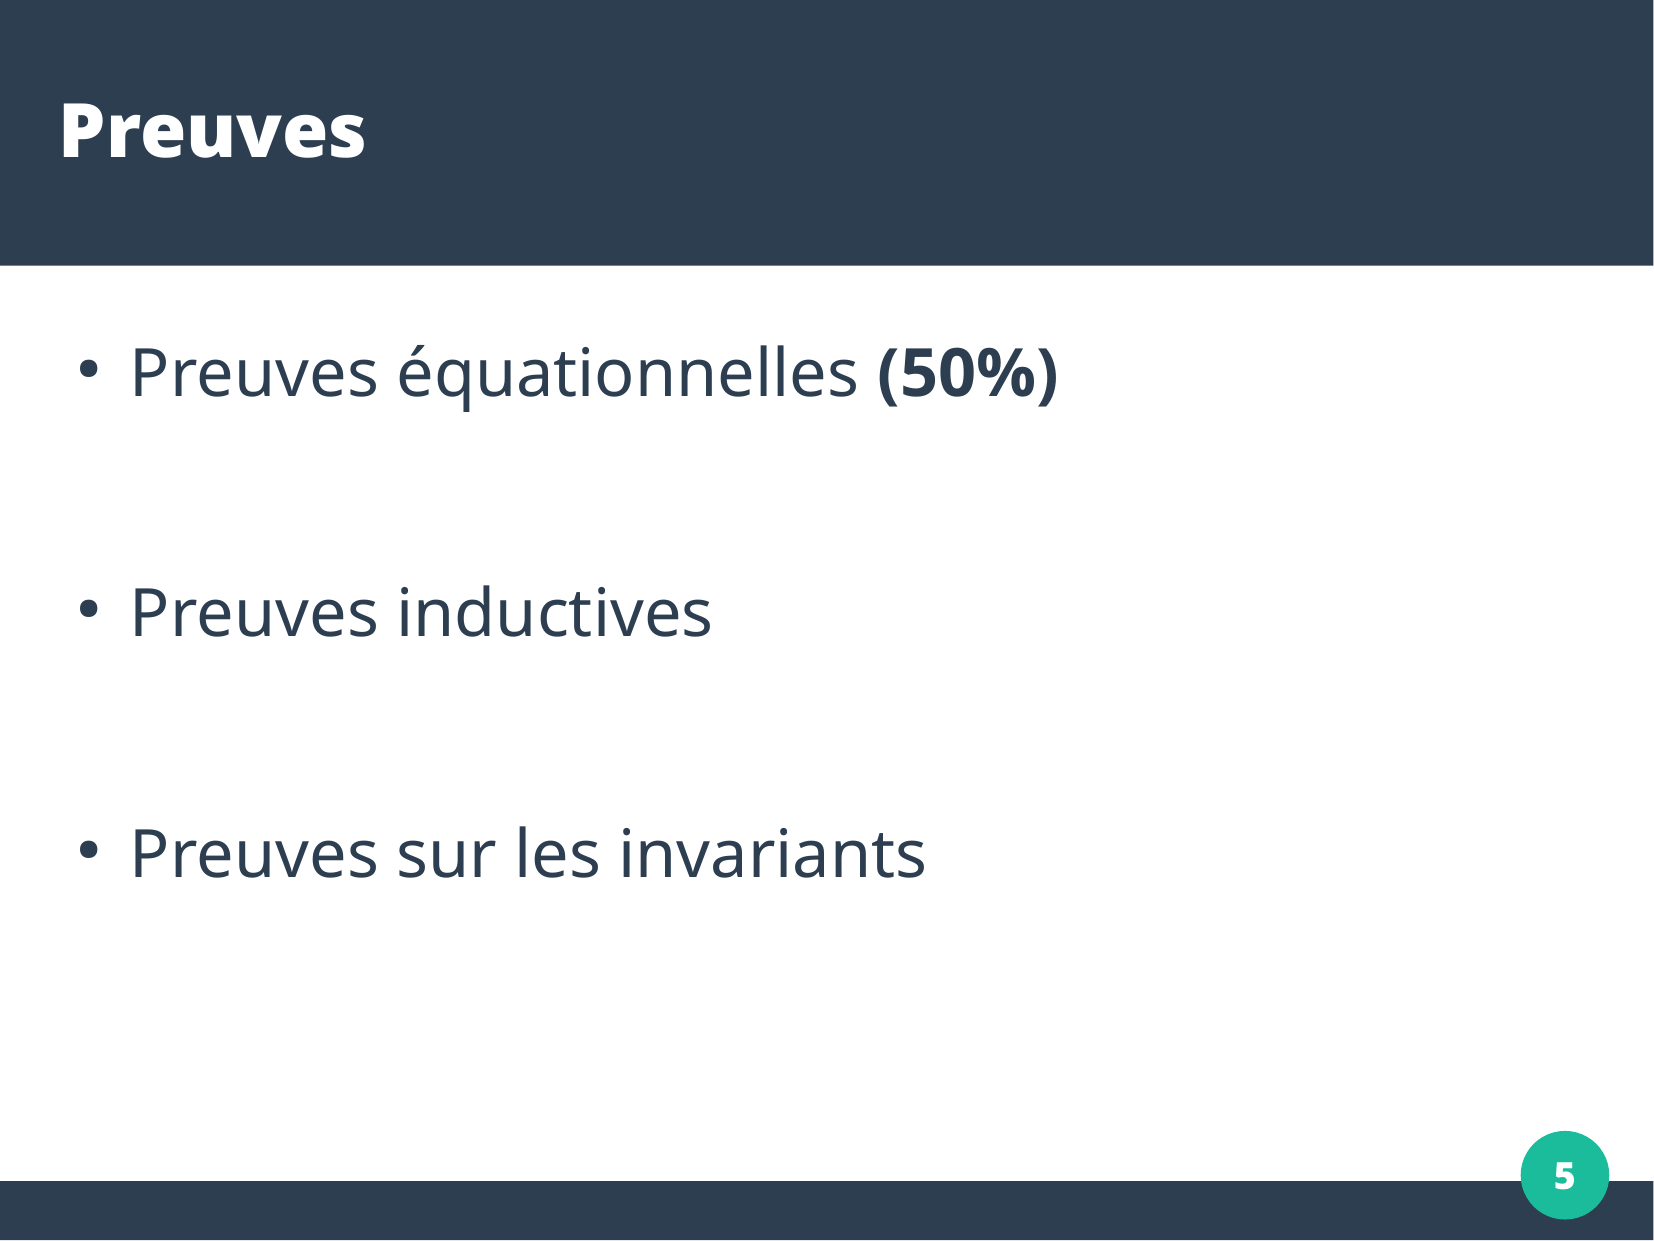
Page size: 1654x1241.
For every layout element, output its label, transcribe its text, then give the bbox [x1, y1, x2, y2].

list Preuves équationnelles (50%) Preuves inductives Preuves sur les invariants [59, 324, 1595, 1152]
title Preuves [59, 49, 1595, 207]
